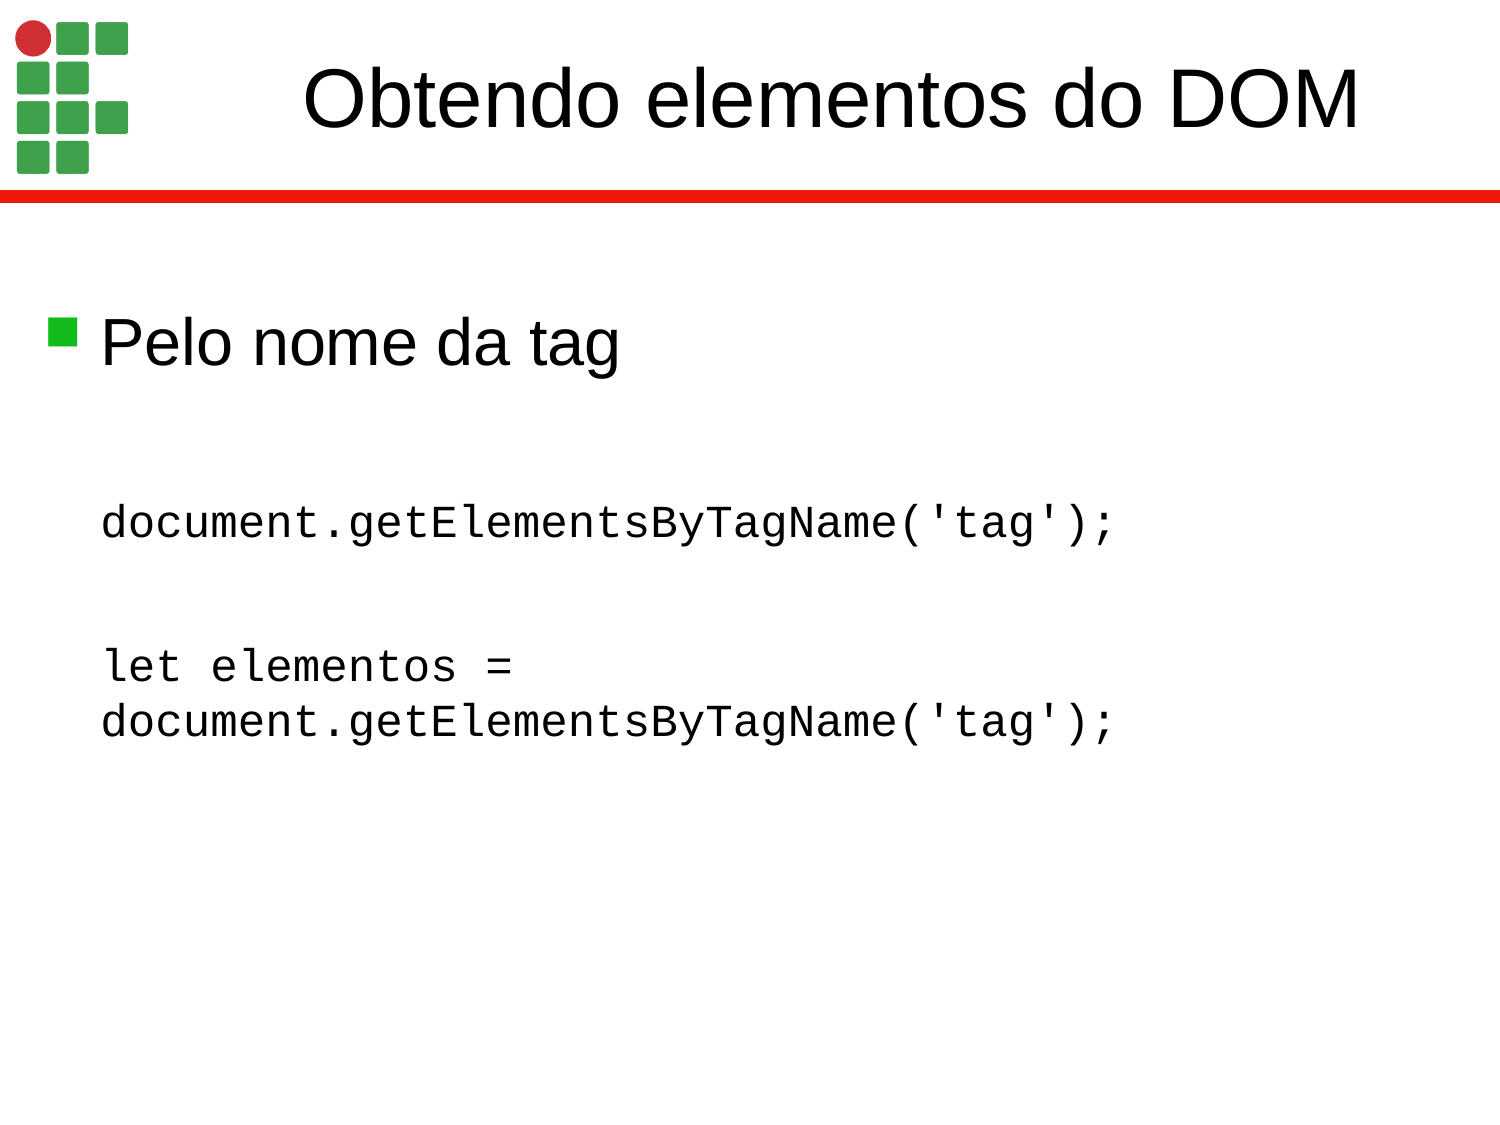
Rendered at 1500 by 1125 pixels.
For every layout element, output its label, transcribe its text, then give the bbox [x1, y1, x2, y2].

list Pelo nome da tag document.getElementsByTagName('tag'); let elementos = document.getElementsByTagName('tag'); [29, 207, 1471, 1087]
title Obtendo elementos do DOM [165, 0, 1500, 202]
picture [14, 16, 130, 178]
